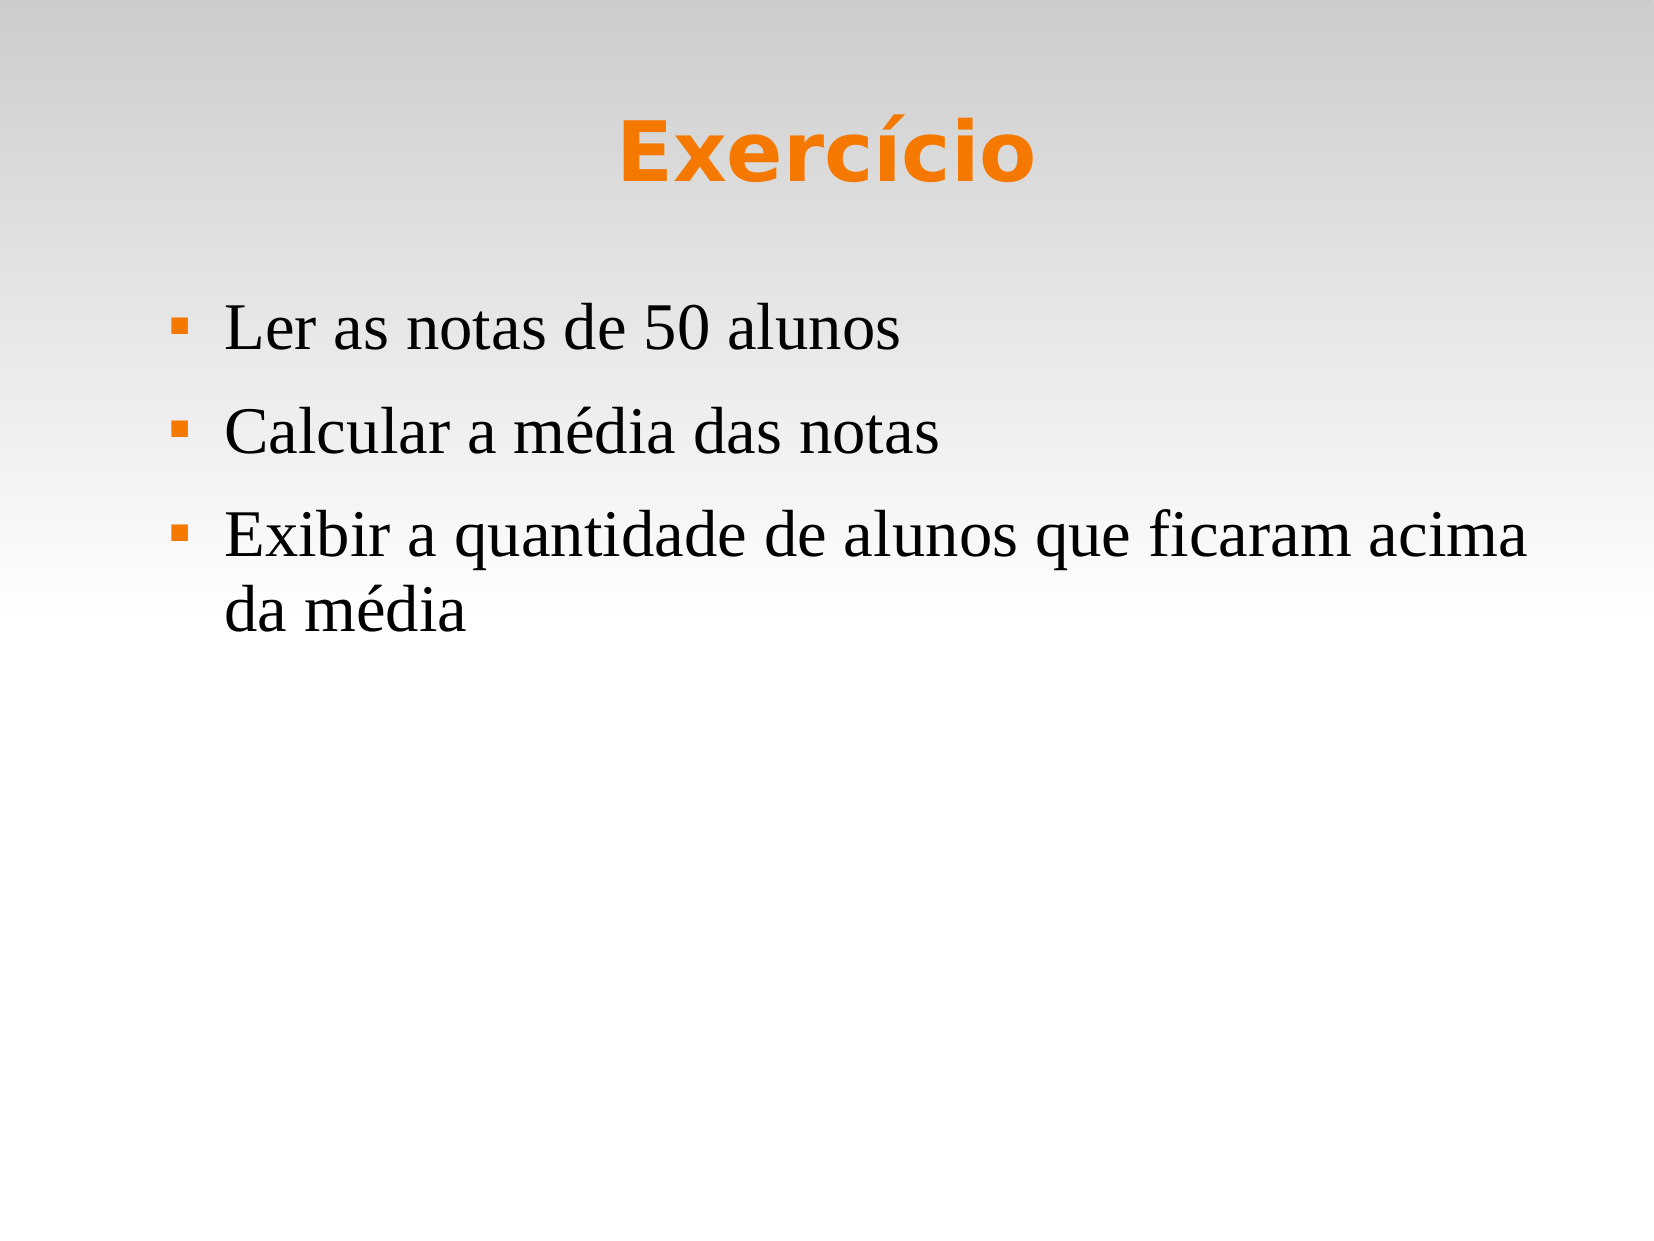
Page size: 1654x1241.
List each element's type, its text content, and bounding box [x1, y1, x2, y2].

title Exercício [82, 49, 1571, 257]
list Ler as notas de 50 alunos Calcular a média das notas Exibir a quantidade de alunos que ficaram acima da média [82, 290, 1571, 1109]
